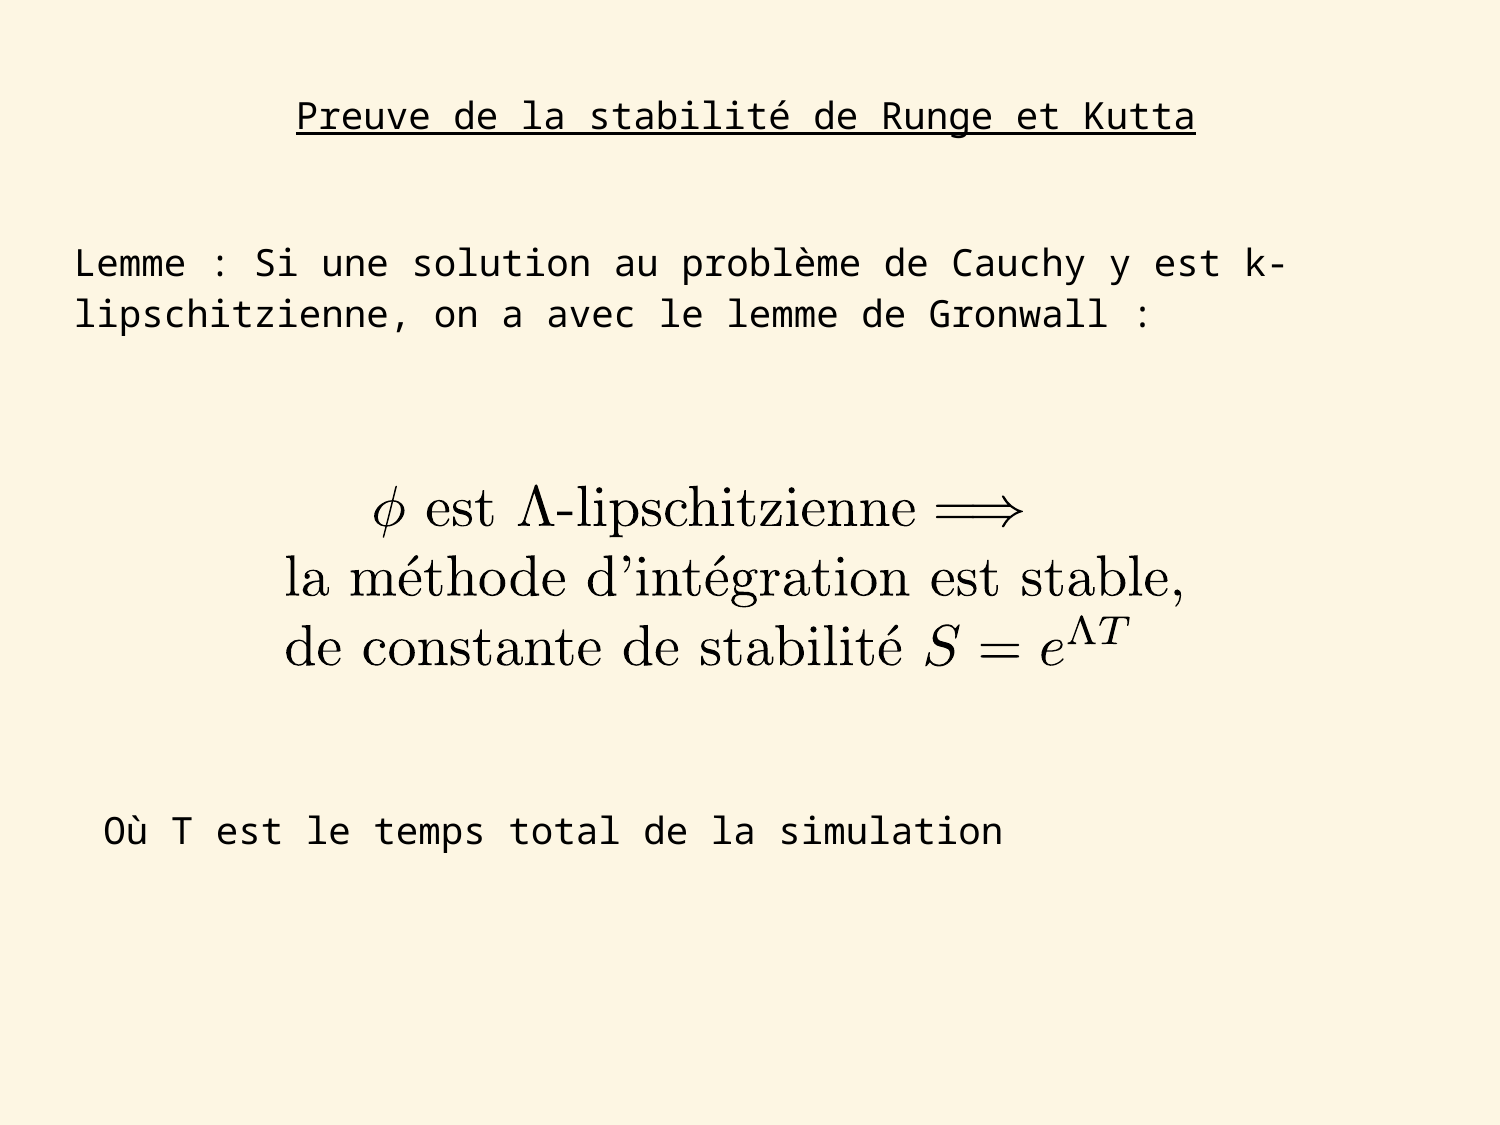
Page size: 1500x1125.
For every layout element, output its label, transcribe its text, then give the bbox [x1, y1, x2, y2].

text_box [479, 569, 506, 597]
text_box [860, 500, 890, 526]
text_box [957, 569, 977, 597]
text_box [850, 569, 877, 597]
text_box [840, 639, 853, 666]
text_box [652, 569, 682, 596]
text_box Preuve de la stabilité de Runge et Kutta [280, 81, 1211, 148]
text_box [517, 484, 555, 526]
text_box [837, 556, 844, 563]
text_box Où T est le temps total de la simulation [88, 797, 1388, 915]
text_box [714, 555, 725, 566]
text_box [810, 626, 817, 633]
text_box [731, 569, 758, 608]
text_box [426, 499, 450, 527]
text_box [1068, 569, 1095, 597]
text_box [593, 500, 607, 526]
text_box [807, 639, 821, 666]
text_box [788, 487, 795, 494]
text_box [638, 556, 645, 563]
text_box [642, 499, 662, 527]
text_box [577, 485, 591, 526]
text_box [1041, 639, 1064, 666]
text_box [374, 485, 405, 538]
text_box [721, 500, 735, 526]
text_box [931, 569, 954, 597]
text_box [880, 569, 910, 596]
text_box [578, 639, 601, 666]
text_box [302, 569, 329, 597]
text_box [389, 639, 415, 666]
text_box [1174, 589, 1182, 607]
text_box [363, 639, 386, 666]
text_box [447, 555, 477, 596]
text_box [760, 500, 782, 526]
text_box [609, 500, 639, 538]
text_box [350, 569, 396, 596]
text_box [723, 629, 742, 666]
text_box [701, 639, 721, 666]
text_box Lemme : Si une solution au problème de Cauchy y est k-lipschitzienne, on a avec le lemme de Gronwall : [59, 229, 1359, 347]
text_box [1044, 559, 1063, 597]
text_box [318, 639, 341, 666]
text_box [786, 500, 799, 526]
text_box [665, 499, 688, 527]
text_box [1129, 555, 1143, 596]
text_box [475, 490, 494, 527]
text_box [834, 569, 848, 596]
text_box [747, 639, 774, 666]
text_box [472, 629, 492, 666]
text_box [424, 559, 443, 597]
text_box [775, 624, 804, 666]
text_box [723, 487, 731, 494]
text_box [1099, 616, 1130, 645]
text_box [783, 569, 810, 597]
text_box [623, 555, 631, 573]
text_box [705, 569, 728, 597]
text_box [655, 639, 679, 666]
text_box [1096, 555, 1126, 597]
text_box [1022, 569, 1042, 597]
text_box [682, 559, 701, 597]
text_box [623, 624, 653, 666]
text_box [596, 487, 603, 494]
text_box [542, 569, 565, 597]
text_box [824, 624, 838, 666]
text_box [636, 569, 649, 596]
text_box [855, 629, 874, 666]
text_box [286, 555, 300, 596]
text_box [925, 624, 960, 667]
text_box [689, 485, 719, 526]
text_box [557, 511, 573, 516]
text_box [1145, 569, 1168, 597]
text_box [398, 569, 422, 597]
text_box [286, 624, 315, 666]
text_box [407, 555, 419, 566]
text_box [736, 490, 756, 527]
text_box [525, 639, 555, 666]
text_box [827, 500, 858, 526]
text_box [892, 499, 915, 527]
text_box [418, 639, 448, 666]
text_box [878, 639, 902, 666]
text_box [587, 555, 617, 597]
text_box [555, 629, 574, 666]
text_box [760, 569, 780, 596]
text_box [510, 555, 540, 597]
text_box [887, 624, 899, 636]
text_box [935, 495, 1023, 528]
text_box [811, 559, 830, 597]
text_box [802, 499, 825, 527]
text_box [450, 639, 470, 666]
text_box [842, 626, 849, 633]
text_box [980, 643, 1020, 647]
text_box [979, 559, 998, 597]
text_box [496, 639, 523, 666]
text_box [1067, 615, 1096, 645]
text_box [453, 499, 473, 527]
